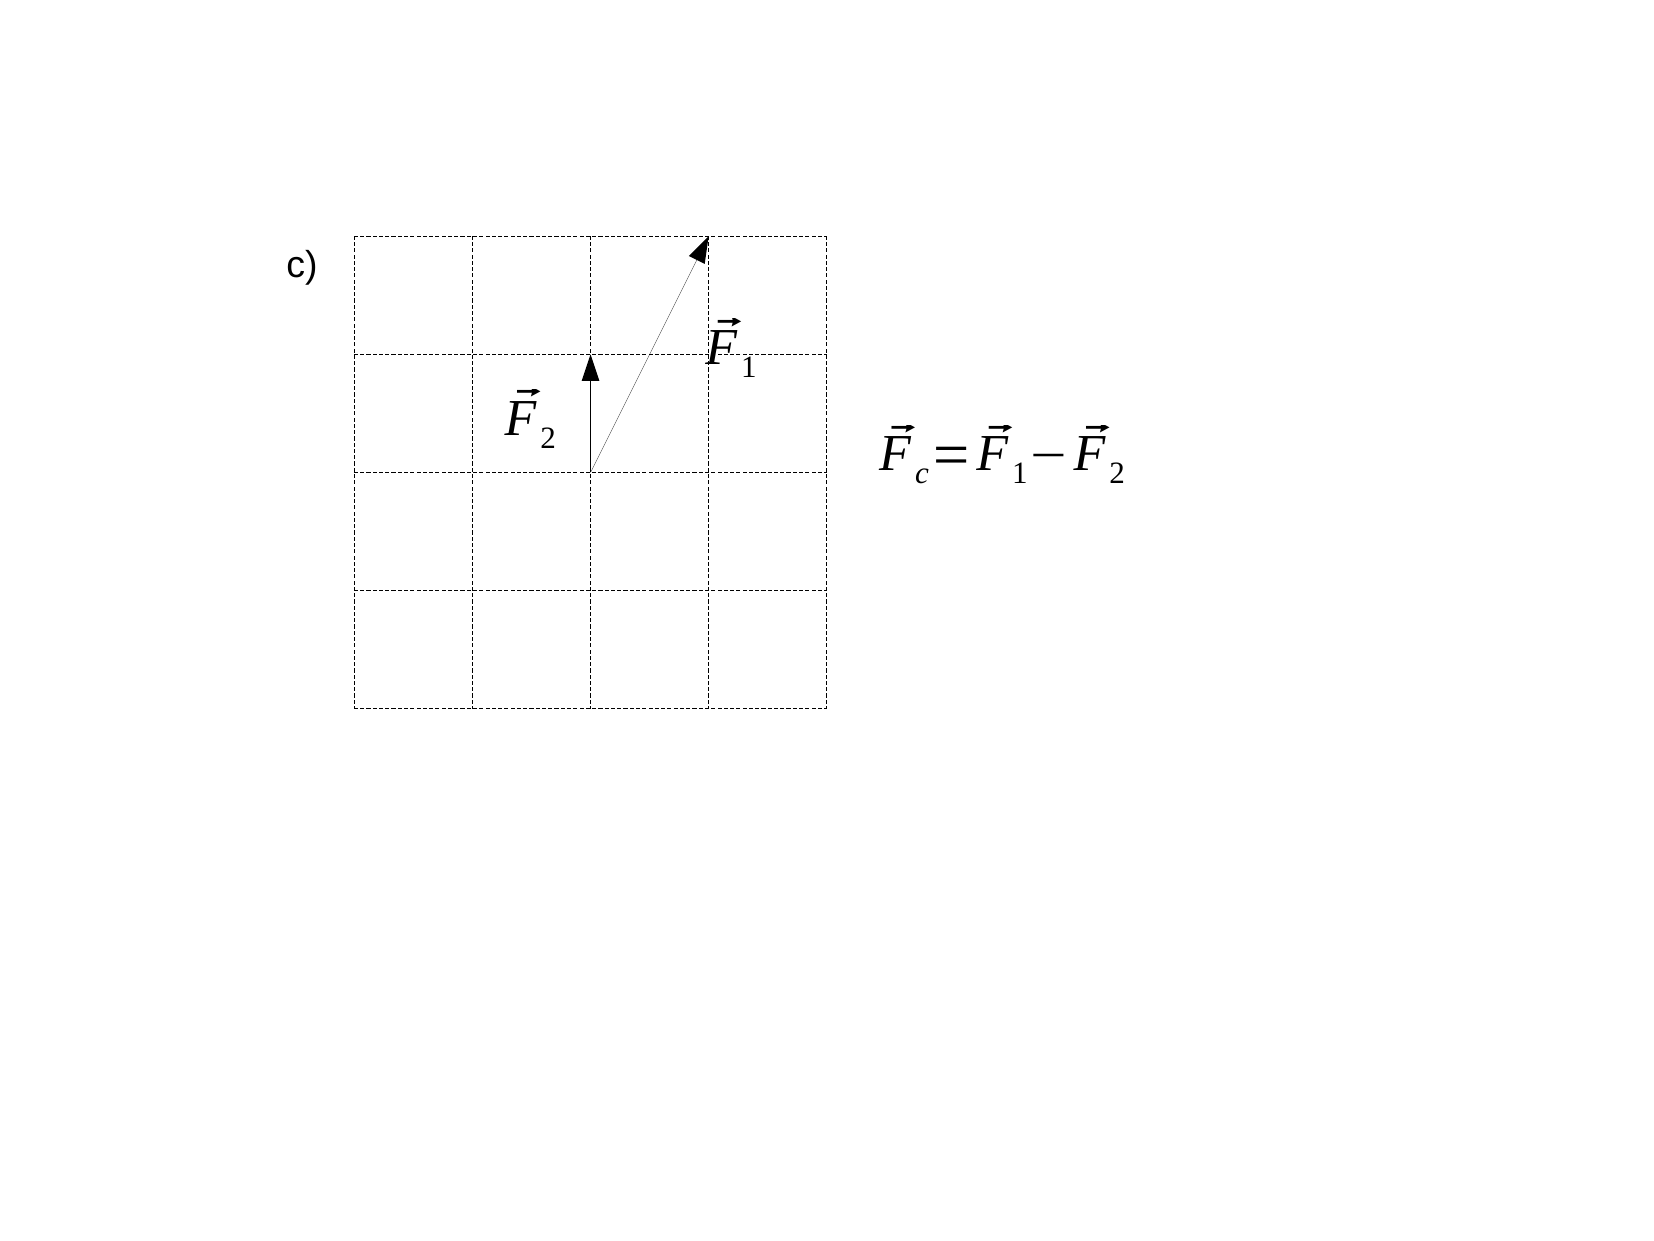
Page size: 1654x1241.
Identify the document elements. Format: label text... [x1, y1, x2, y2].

chart [496, 389, 562, 455]
chart [870, 425, 1131, 490]
text_box c) [271, 236, 333, 296]
chart [696, 318, 762, 384]
